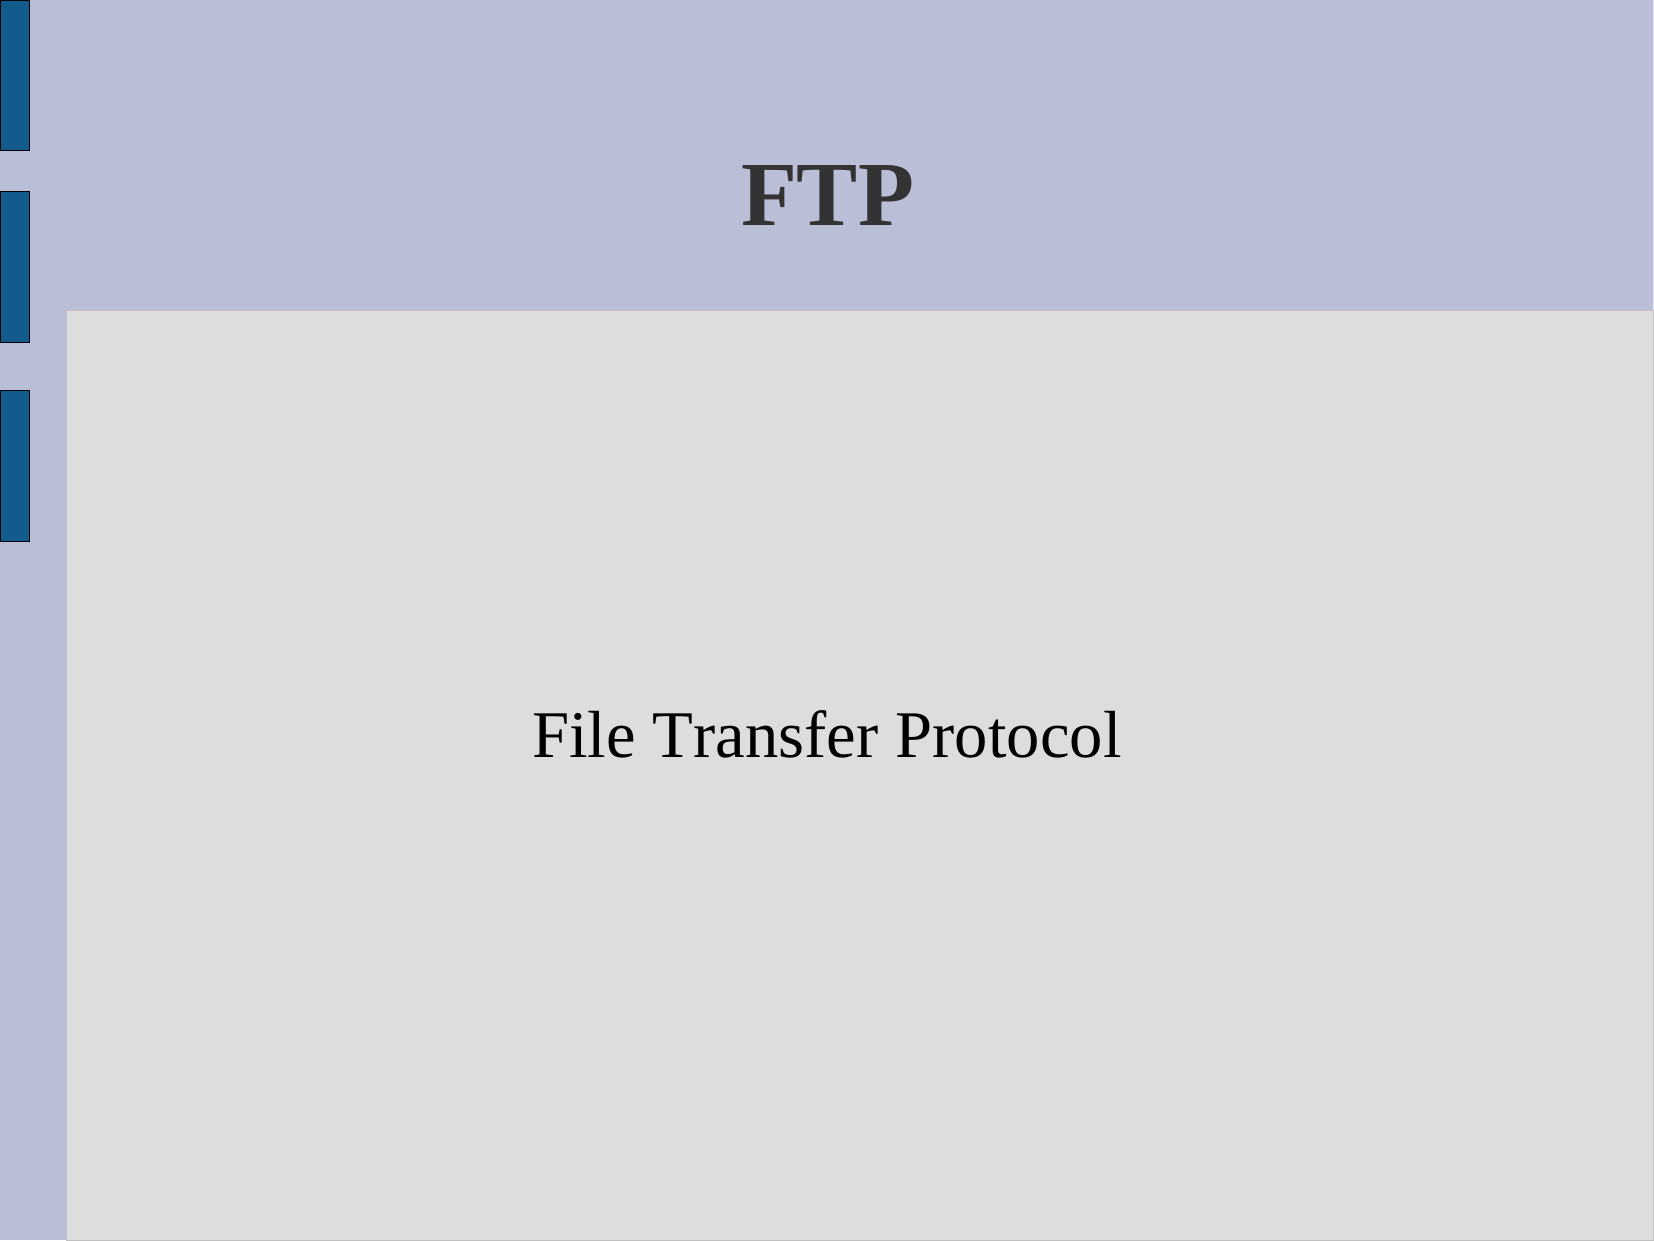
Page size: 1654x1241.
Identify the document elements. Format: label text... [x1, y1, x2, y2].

title FTP [121, 91, 1534, 299]
subtitle File Transfer Protocol [121, 344, 1534, 1127]
